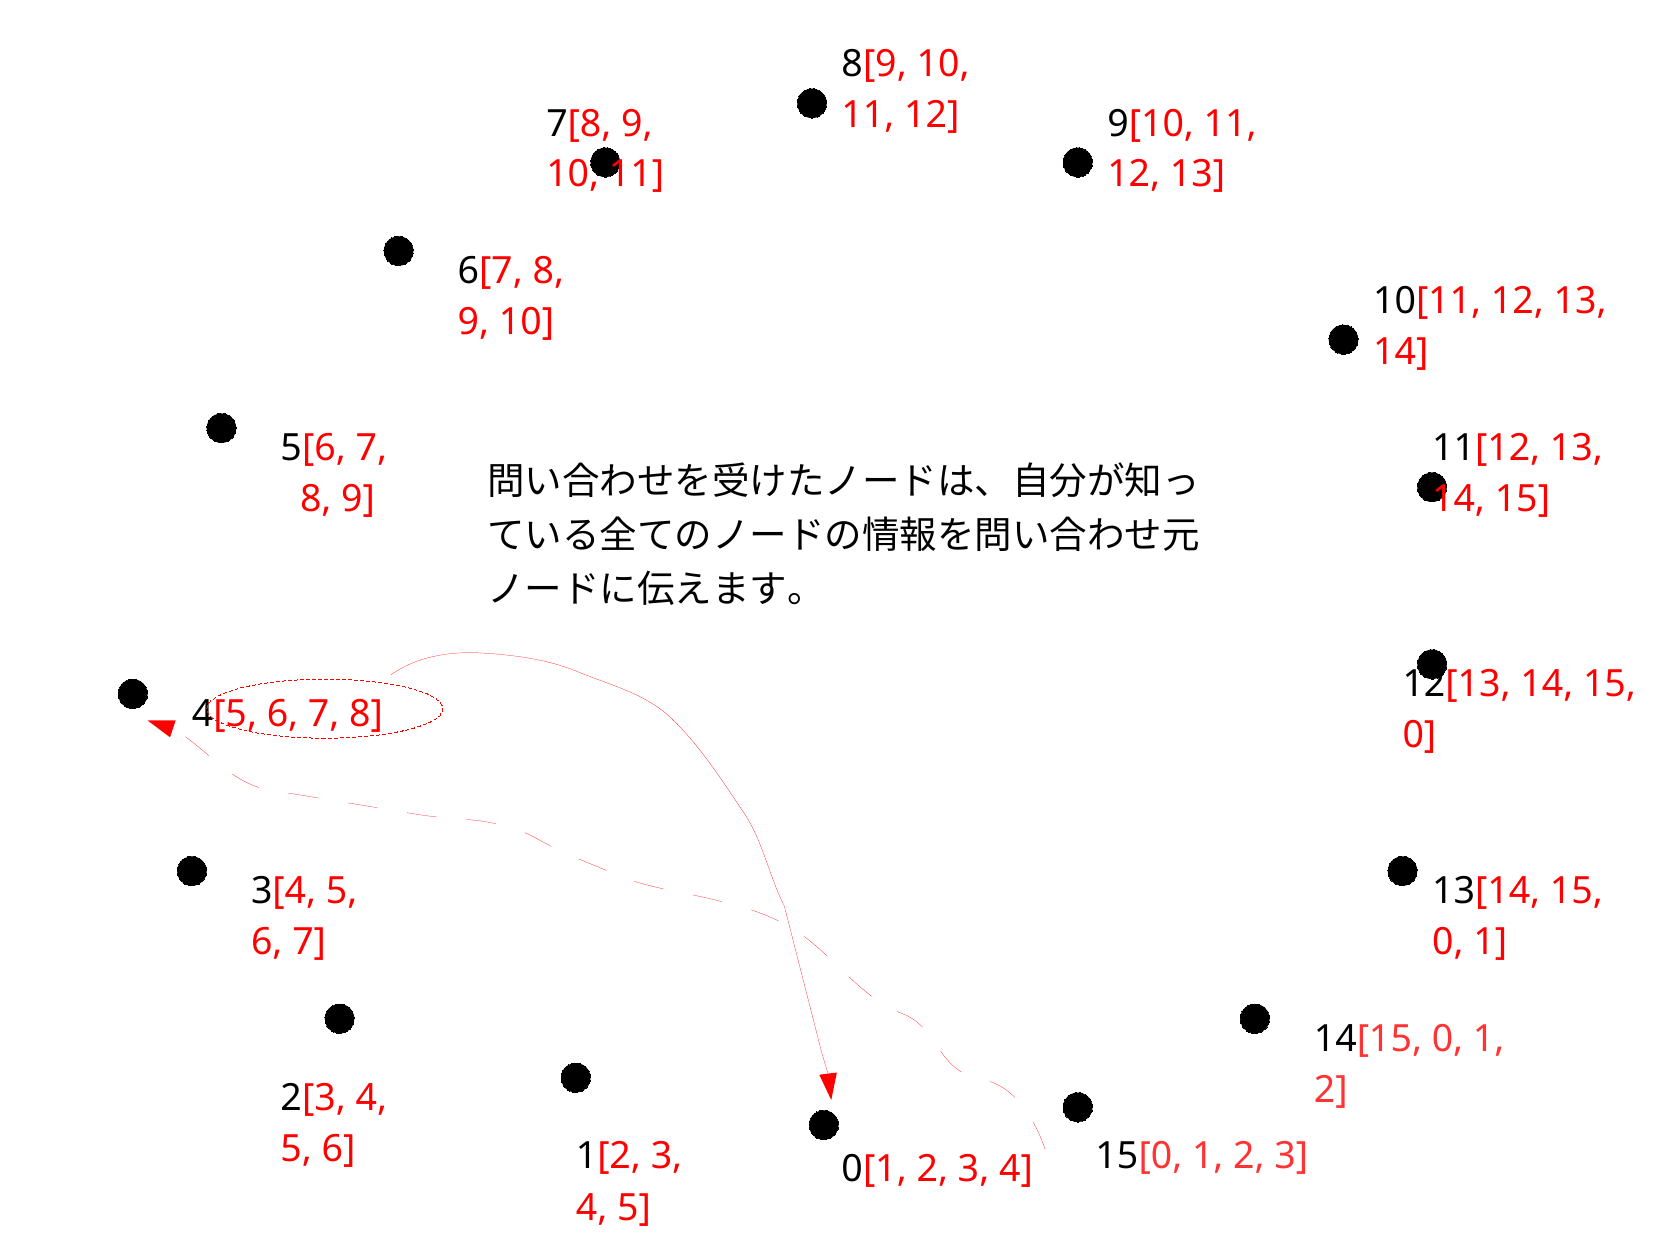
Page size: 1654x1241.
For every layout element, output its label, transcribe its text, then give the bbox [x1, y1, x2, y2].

text_box 9[10, 11, 12, 13] [1092, 88, 1300, 193]
text_box 3[4, 5, 6, 7] [236, 856, 414, 961]
text_box [1328, 324, 1358, 355]
text_box 0[1, 2, 3, 4] [826, 1133, 1123, 1194]
text_box [561, 1062, 591, 1093]
text_box 10[11, 12, 13, 14] [1358, 265, 1625, 371]
text_box [383, 236, 414, 266]
text_box 14[15, 0, 1, 2] [1299, 1003, 1536, 1109]
text_box 4[5, 6, 7, 8] [177, 678, 502, 739]
text_box [324, 1003, 355, 1034]
text_box 8[9, 10, 11, 12] [826, 28, 1004, 134]
text_box 15[0, 1, 2, 3] [1080, 1121, 1388, 1182]
text_box 2[3, 4, 5, 6] [265, 1062, 443, 1168]
text_box [1387, 856, 1417, 886]
text_box [1062, 147, 1092, 178]
text_box [177, 856, 207, 886]
text_box [809, 1110, 839, 1140]
text_box 13[14, 15, 0, 1] [1417, 856, 1654, 961]
text_box 5[6, 7, 8, 9] [265, 412, 532, 518]
text_box 6[7, 8, 9, 10] [442, 236, 621, 341]
text_box 12[13, 14, 15, 0] [1387, 649, 1654, 754]
text_box 1[2, 3, 4, 5] [561, 1121, 739, 1226]
text_box [797, 88, 826, 119]
text_box 7[8, 9, 10, 11] [531, 88, 709, 193]
text_box [206, 413, 237, 443]
text_box [118, 679, 148, 709]
text_box [1062, 1092, 1093, 1123]
text_box [1240, 1003, 1270, 1034]
text_box 11[12, 13, 14, 15] [1417, 413, 1654, 518]
text_box 問い合わせを受けたノードは、自分が知っている全てのノードの情報を問い合わせ元ノードに伝えます。 [472, 443, 1241, 593]
